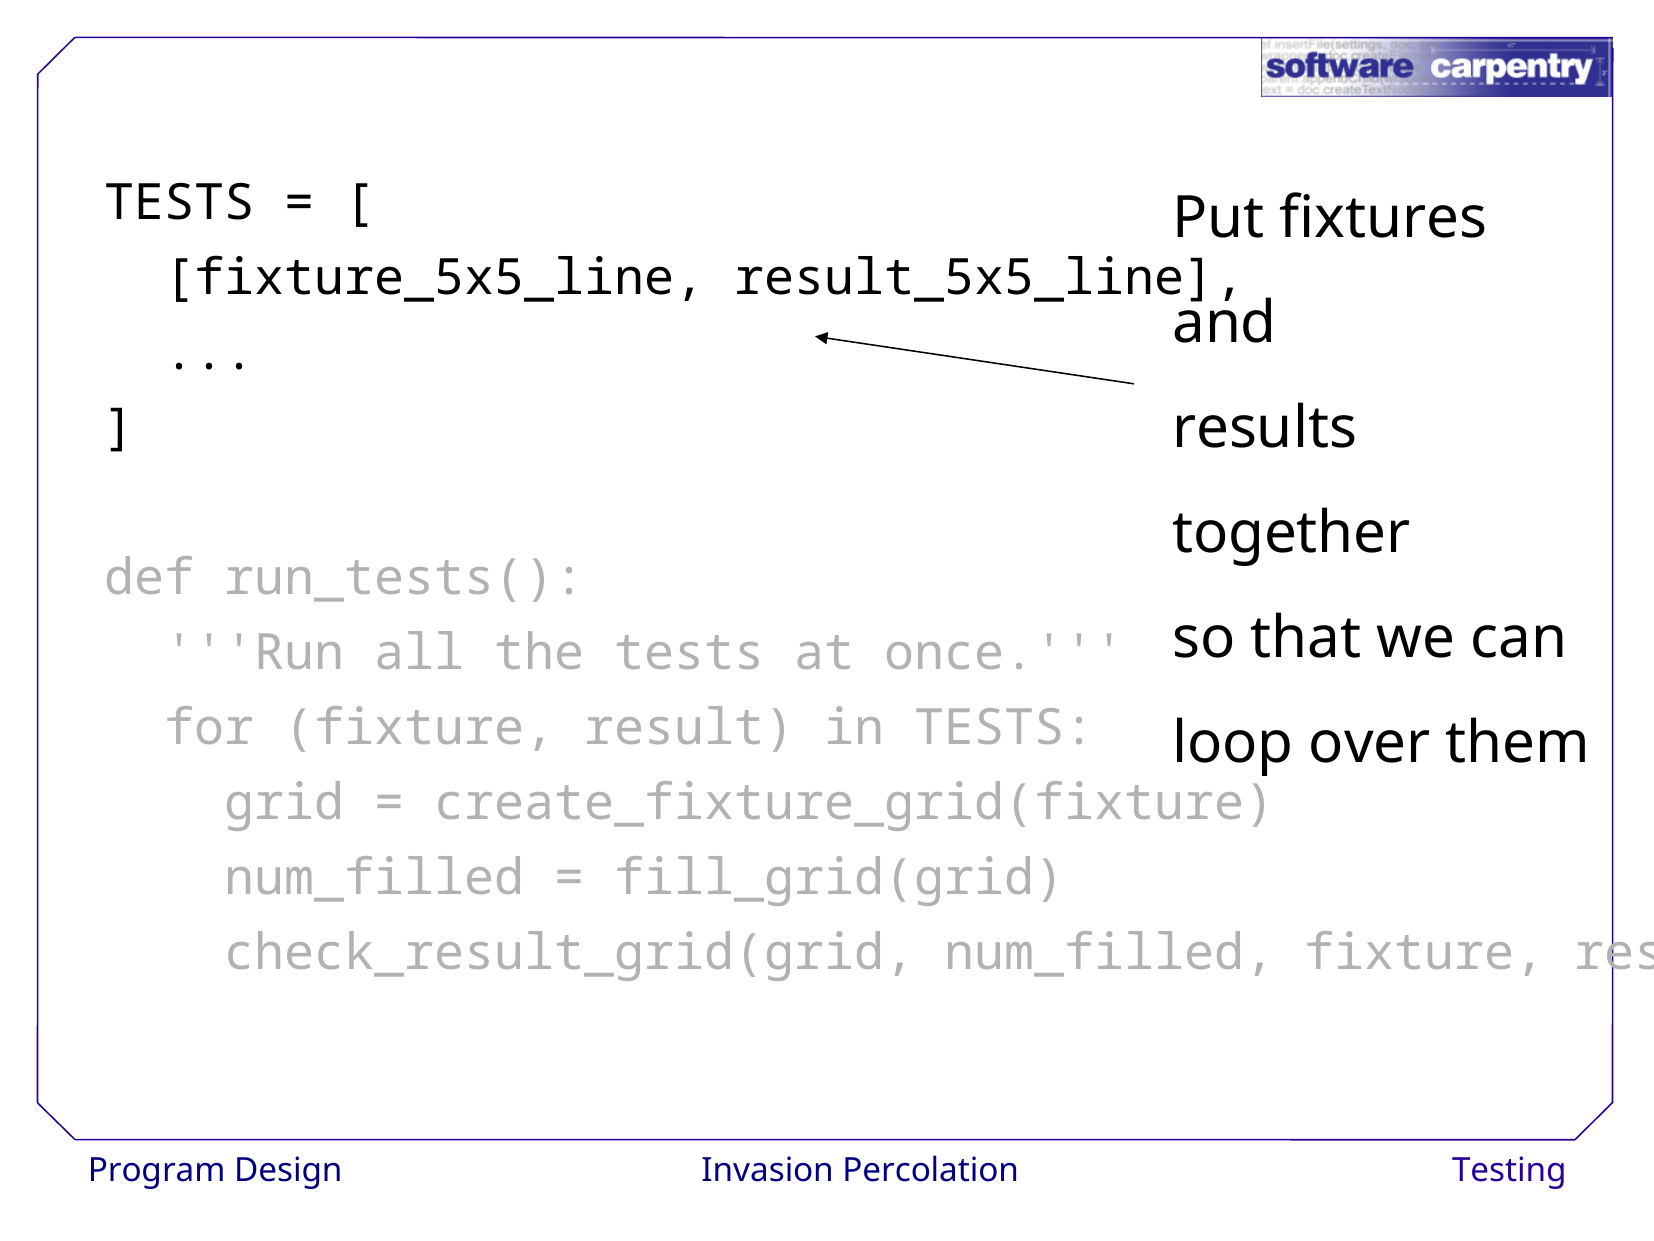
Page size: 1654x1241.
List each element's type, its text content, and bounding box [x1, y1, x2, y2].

text_box Put fixtures and results together so that we can loop over them [1157, 136, 1607, 783]
picture [1261, 39, 1613, 97]
text_box TESTS = [ [fixture_5x5_line, result_5x5_line], ... ] def run_tests(): '''Run all the tests at once.''' for (fixture, result) in TESTS: grid = create_fixture_grid(fixture) num_filled = fill_grid(grid) check_result_grid(grid, num_filled, fixture, result) [89, 147, 1508, 1093]
